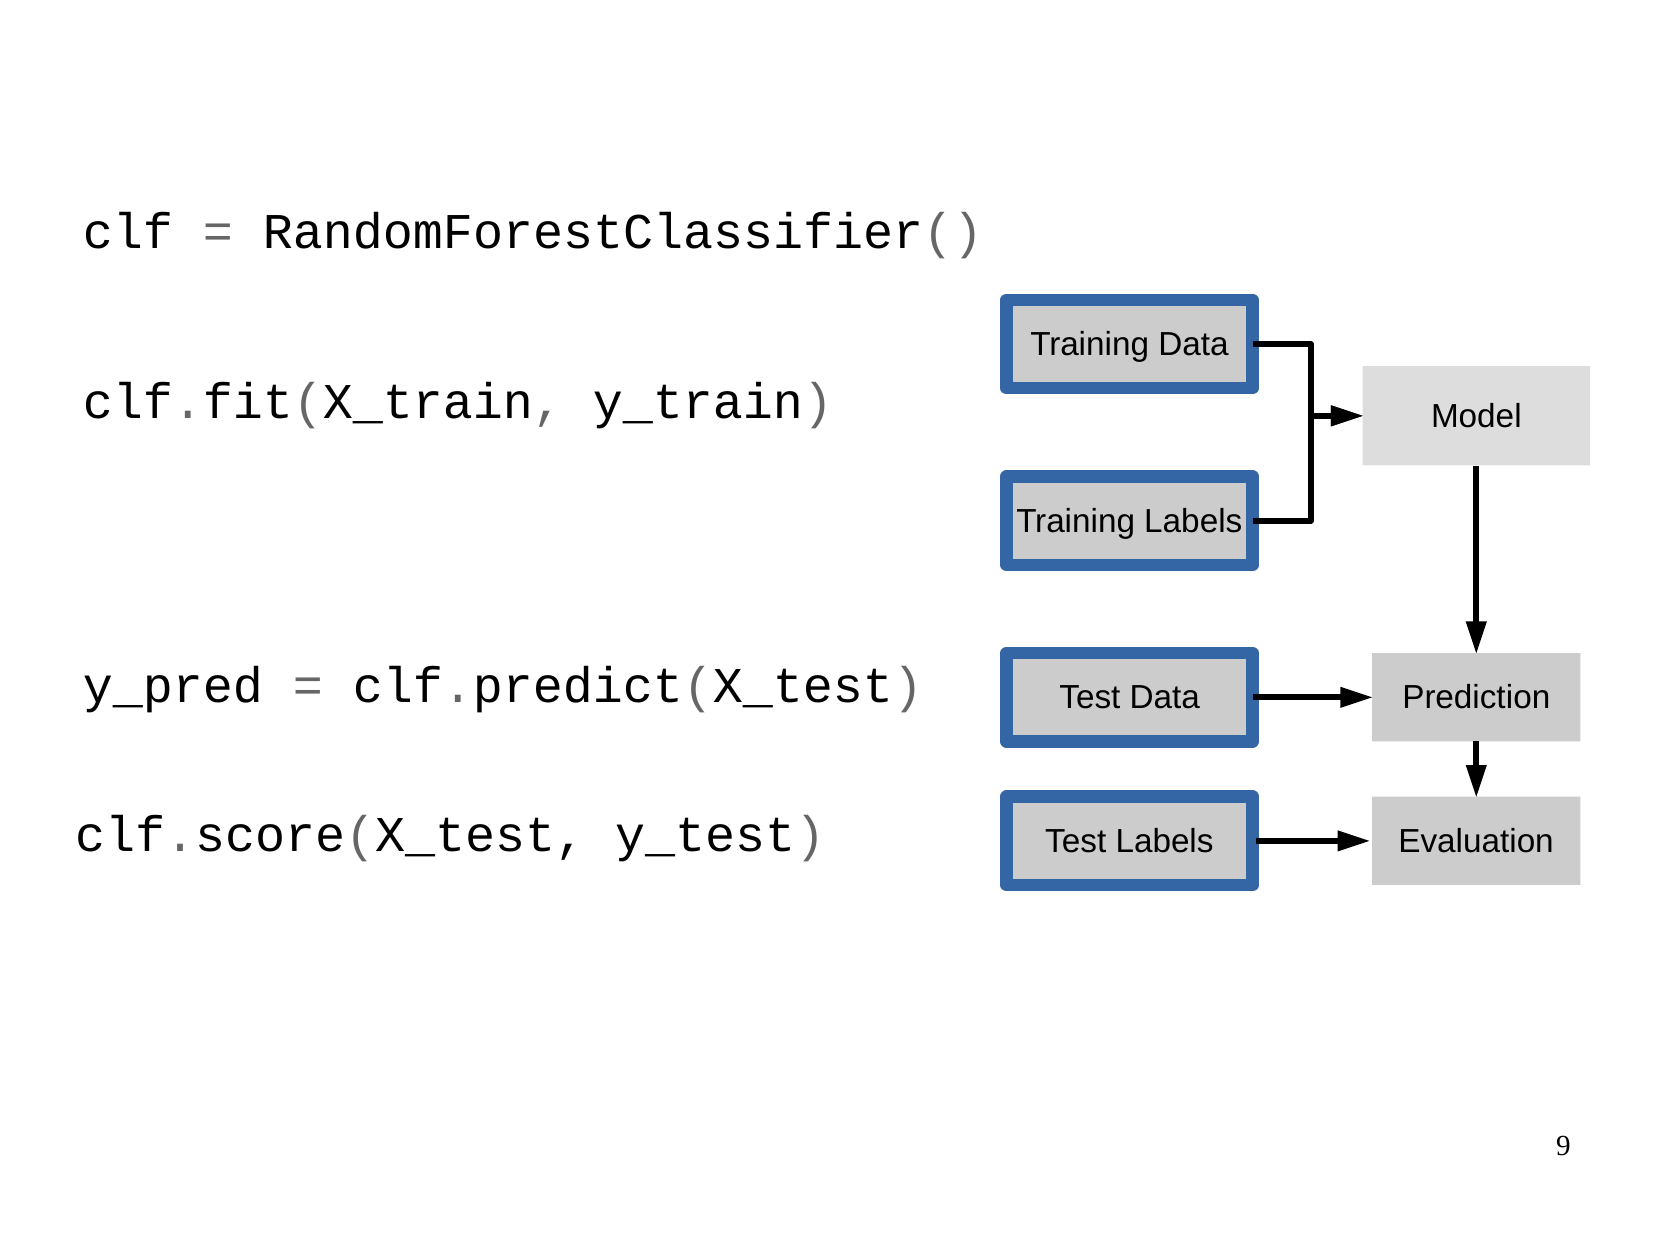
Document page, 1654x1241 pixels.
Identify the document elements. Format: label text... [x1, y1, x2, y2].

text_box Training Data [1006, 299, 1253, 389]
text_box Test Data [1006, 653, 1253, 742]
text_box Prediction [1372, 653, 1581, 742]
text_box Test Labels [1006, 796, 1253, 885]
text_box clf = RandomForestClassifier() clf.fit(X_train, y_train) y_pred = clf.predict(X_test) [82, 150, 1411, 766]
text_box clf.score(X_test, y_test) [75, 810, 1486, 961]
text_box Evaluation [1372, 796, 1581, 885]
text_box Model [1362, 366, 1591, 466]
text_box Training Labels [1006, 476, 1253, 565]
